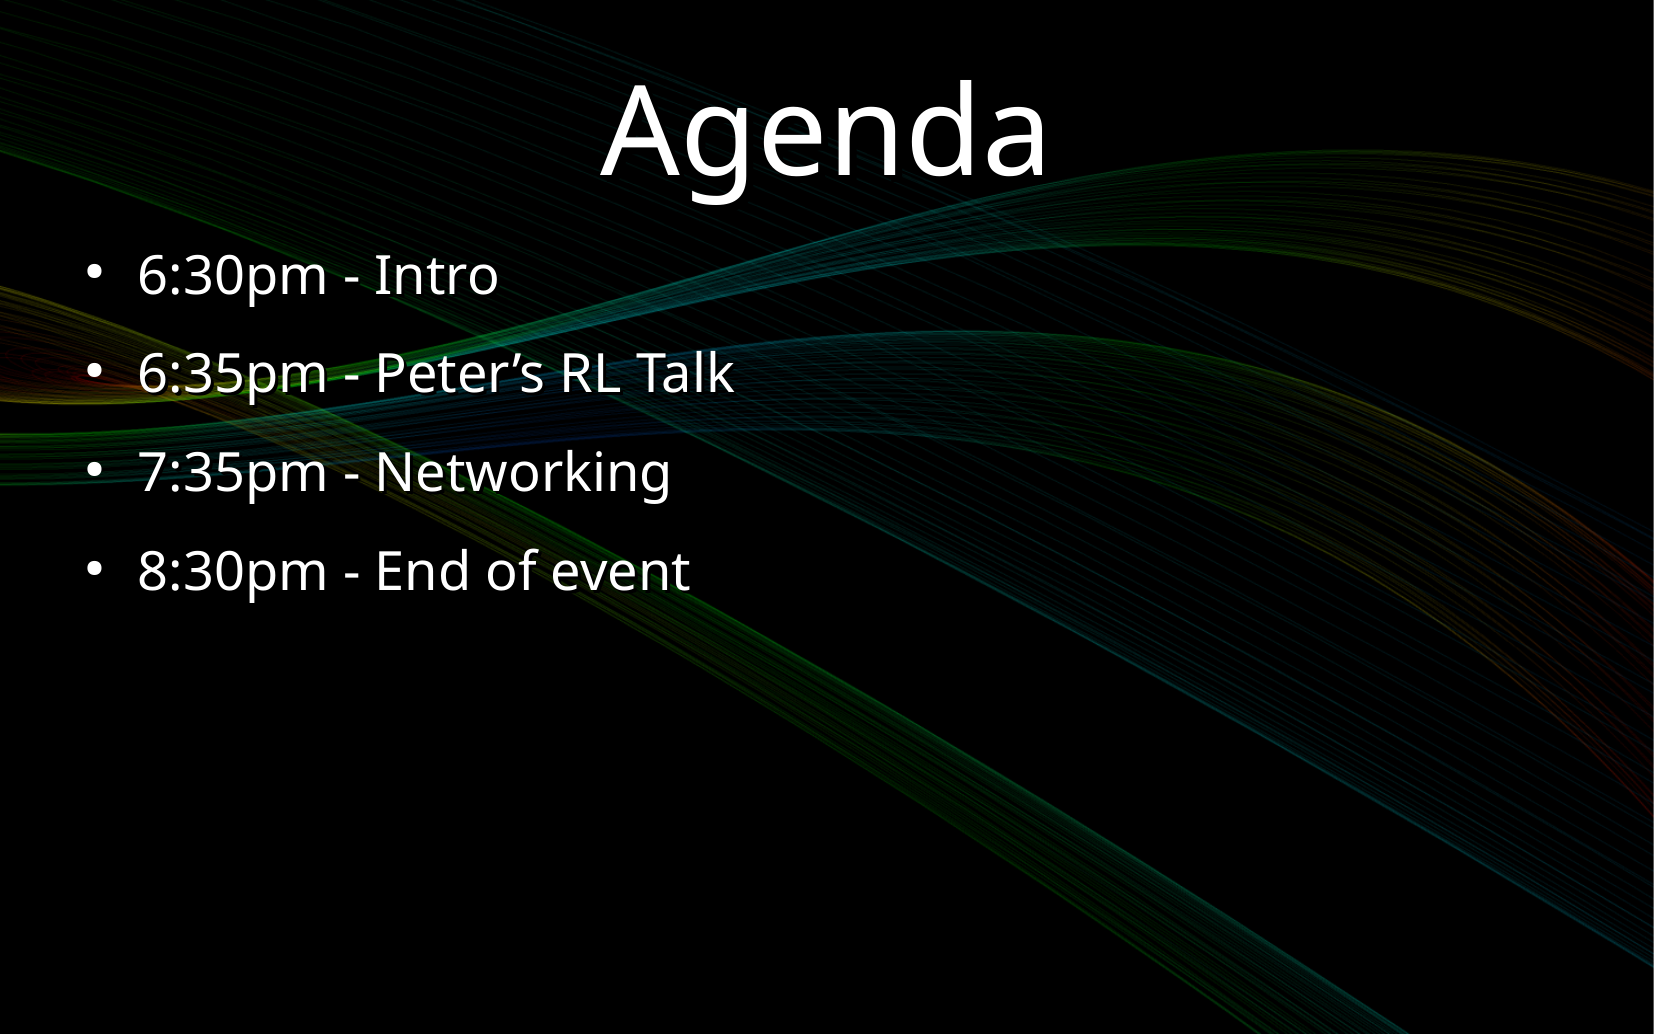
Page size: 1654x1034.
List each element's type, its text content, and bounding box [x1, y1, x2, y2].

picture [0, 0, 1654, 1034]
list 6:30pm - Intro 6:35pm - Peter’s RL Talk 7:35pm - Networking 8:30pm - End of event [67, 236, 1447, 969]
title Agenda [82, 41, 1571, 214]
